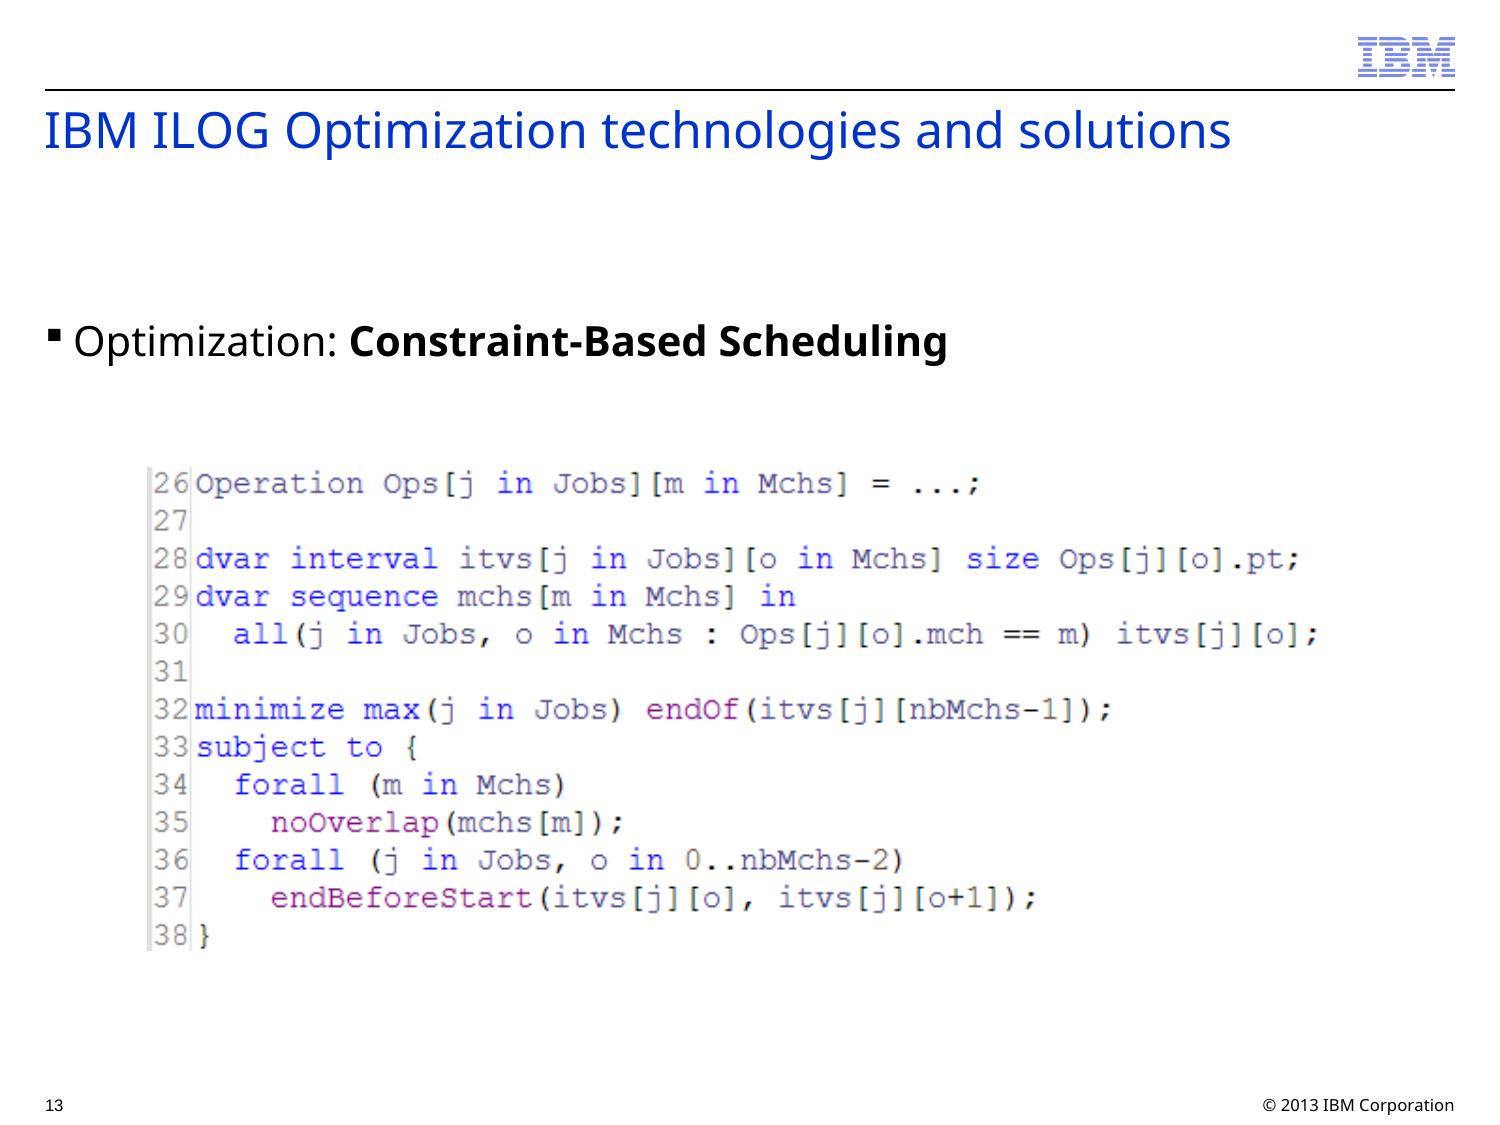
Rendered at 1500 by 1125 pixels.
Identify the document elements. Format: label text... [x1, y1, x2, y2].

picture [1358, 37, 1455, 77]
list Optimization: Constraint-Based Scheduling [29, 307, 1455, 1043]
title IBM ILOG Optimization technologies and solutions [29, 97, 1455, 203]
picture [147, 467, 1330, 951]
